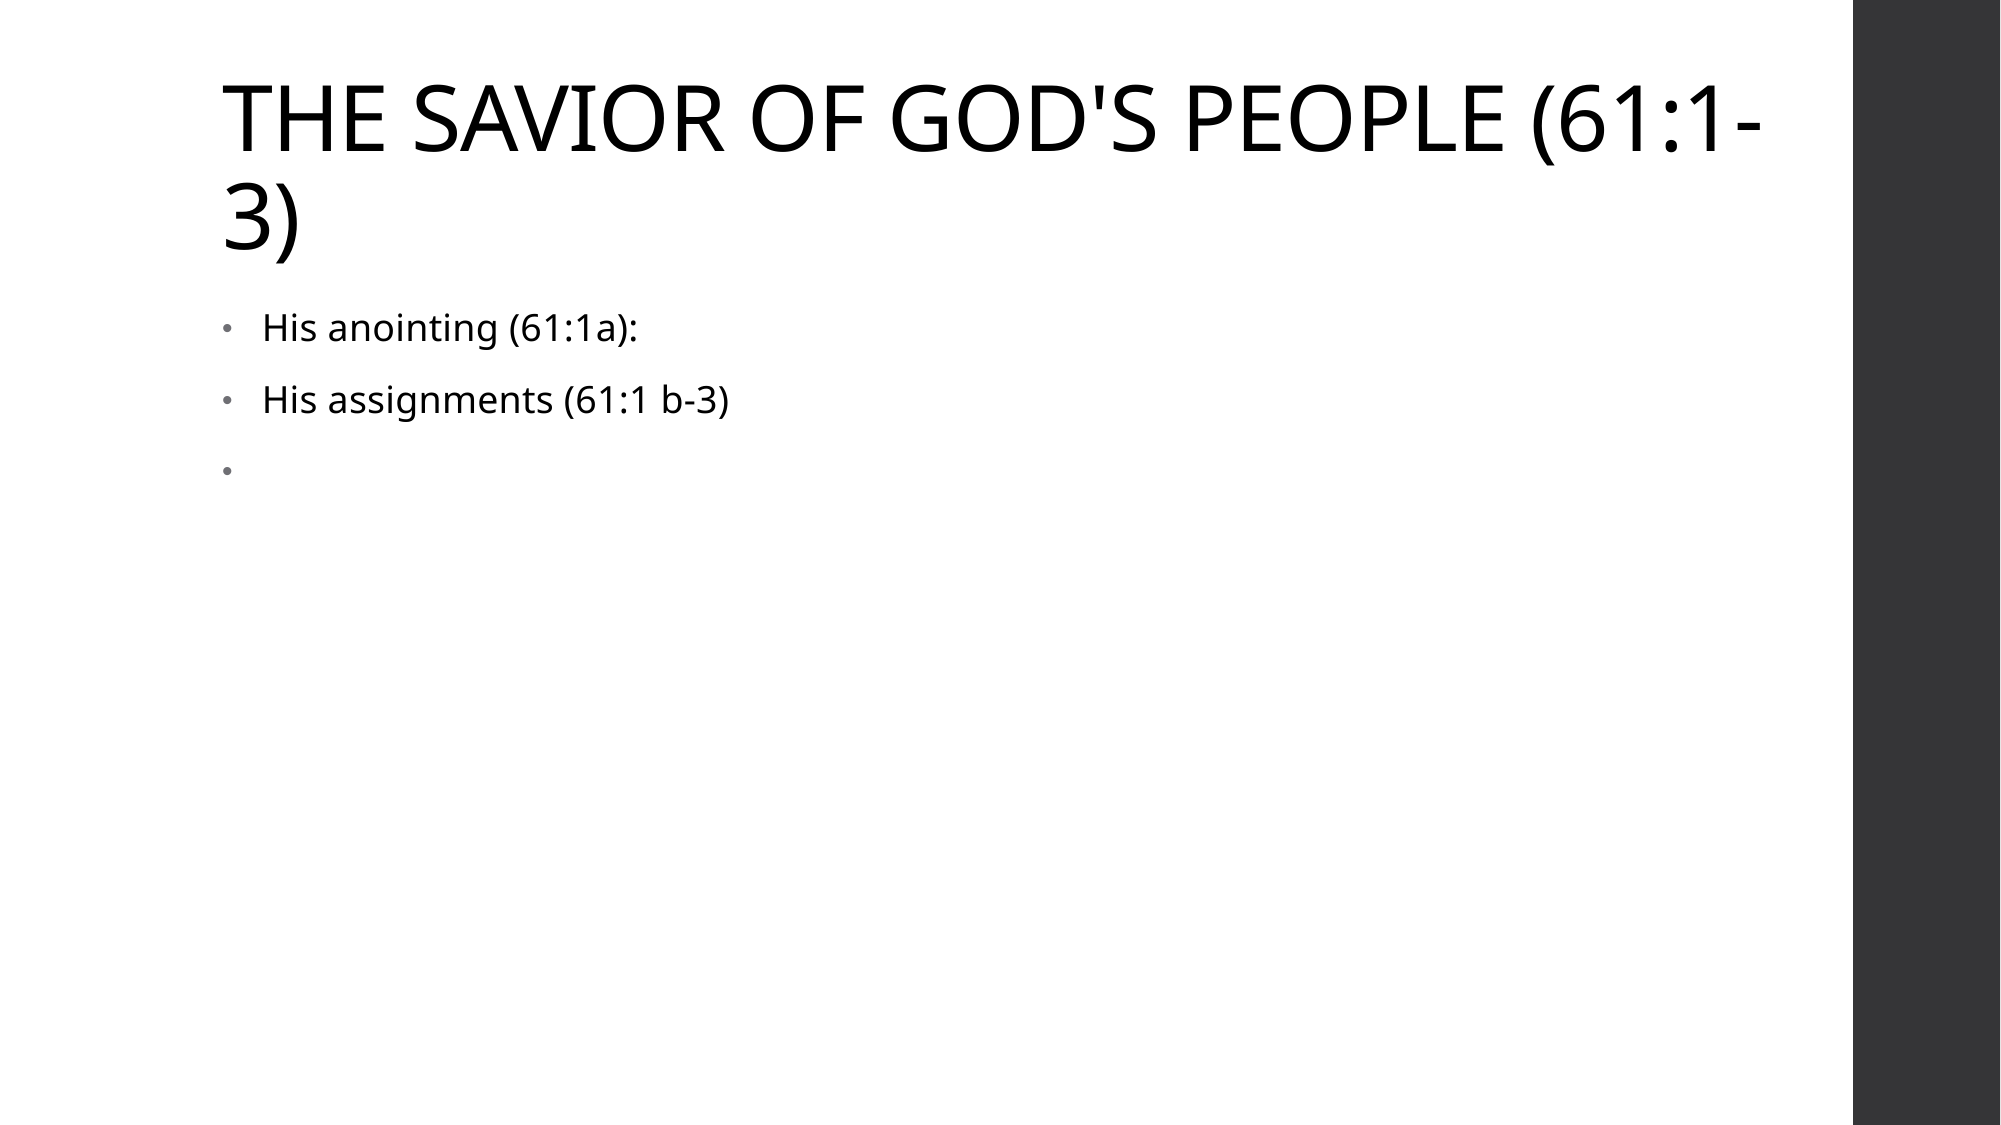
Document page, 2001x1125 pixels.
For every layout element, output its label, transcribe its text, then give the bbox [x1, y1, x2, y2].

title THE SAVIOR OF GOD'S PEOPLE (61:1-3) [206, 60, 1797, 278]
list His anointing (61:1a): His assignments (61:1 b-3) [206, 299, 1617, 1014]
